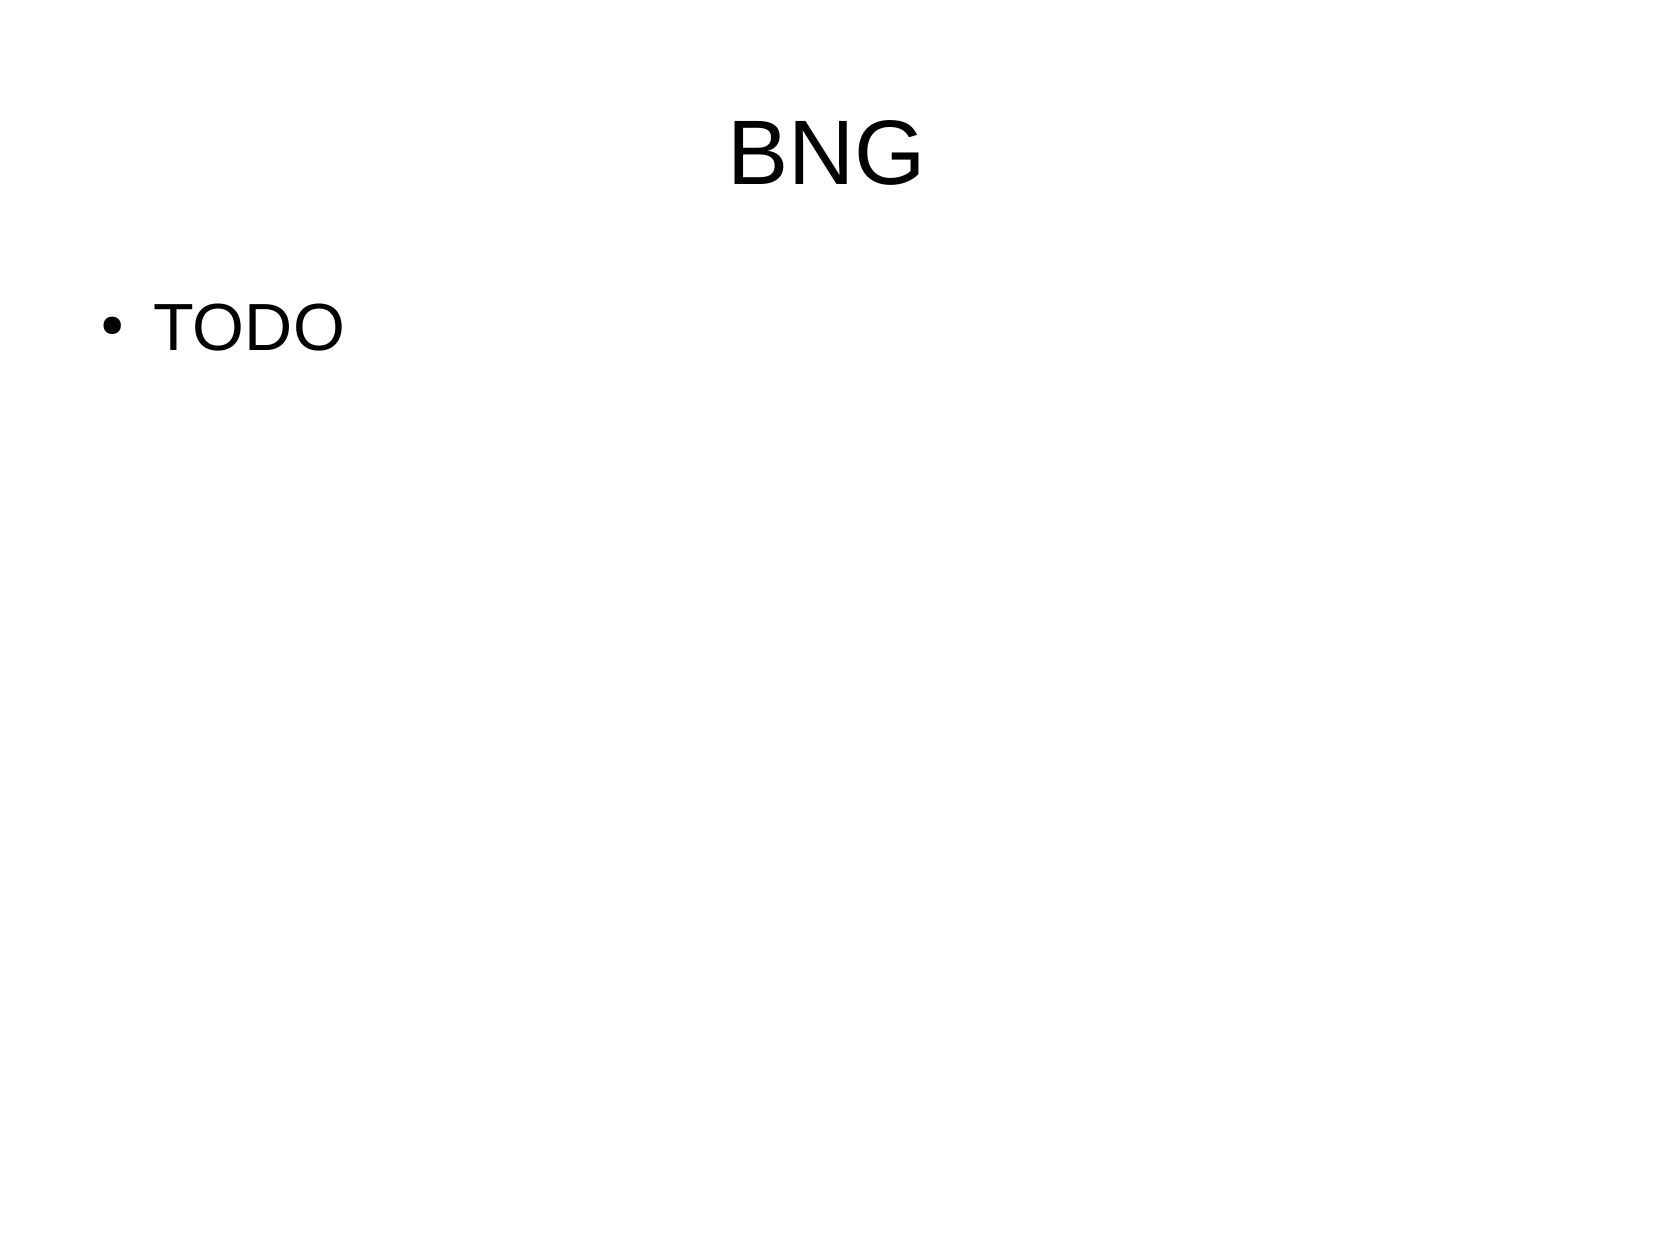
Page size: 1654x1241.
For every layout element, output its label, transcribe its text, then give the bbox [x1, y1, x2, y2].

list TODO [82, 290, 1571, 1010]
title BNG [82, 49, 1571, 257]
